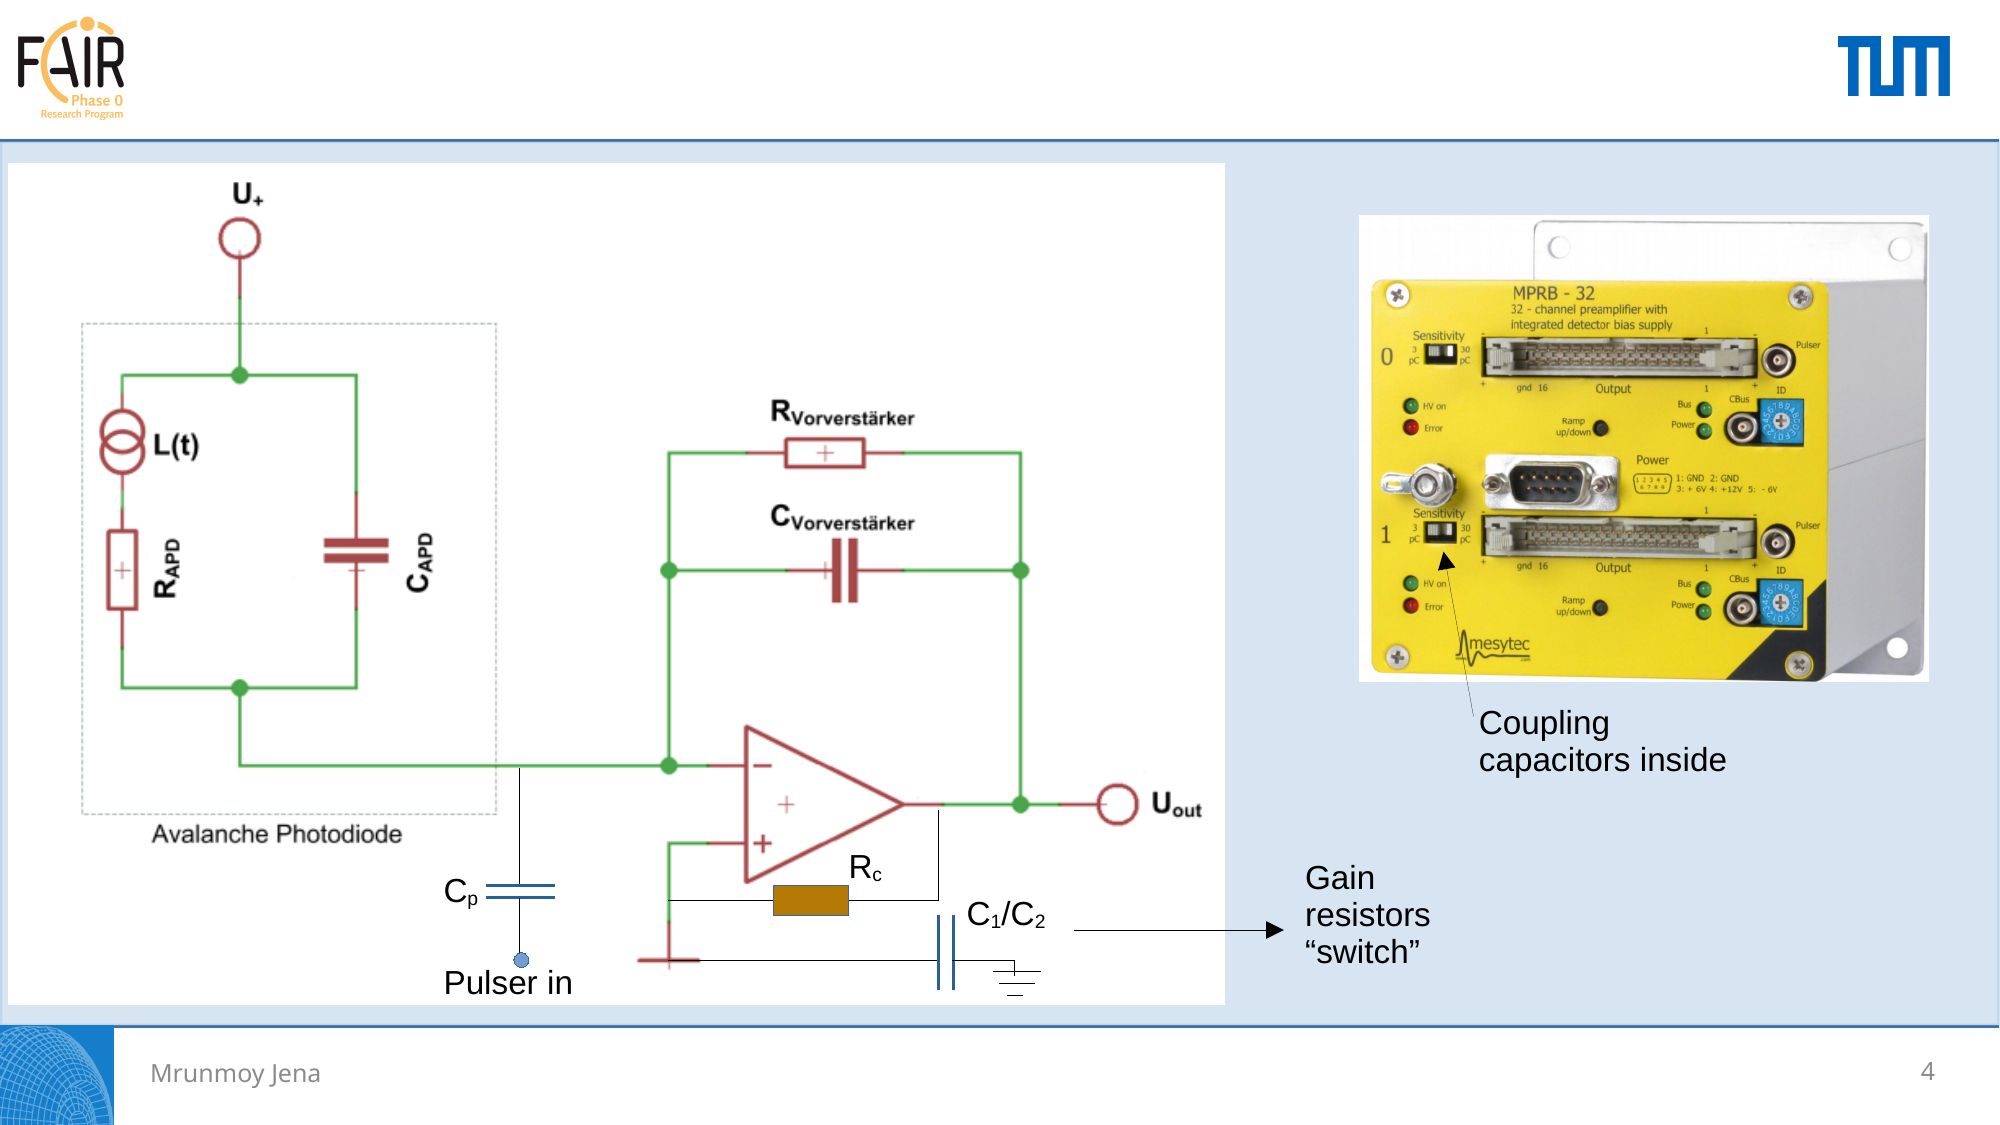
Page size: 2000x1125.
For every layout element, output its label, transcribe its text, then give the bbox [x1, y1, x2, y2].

picture [1838, 36, 1950, 96]
text_box [773, 885, 833, 916]
text_box Gain resistors “switch” [1290, 852, 1480, 1022]
text_box Cp [428, 864, 551, 954]
text_box C1/C2 [951, 888, 1074, 978]
picture [15, 15, 142, 120]
picture [8, 163, 1225, 1006]
picture [1359, 215, 1930, 682]
picture [0, 1025, 114, 1125]
text_box Pulser in [428, 957, 648, 1057]
text_box Rc [833, 841, 924, 931]
text_box Coupling capacitors inside [1464, 697, 1765, 861]
